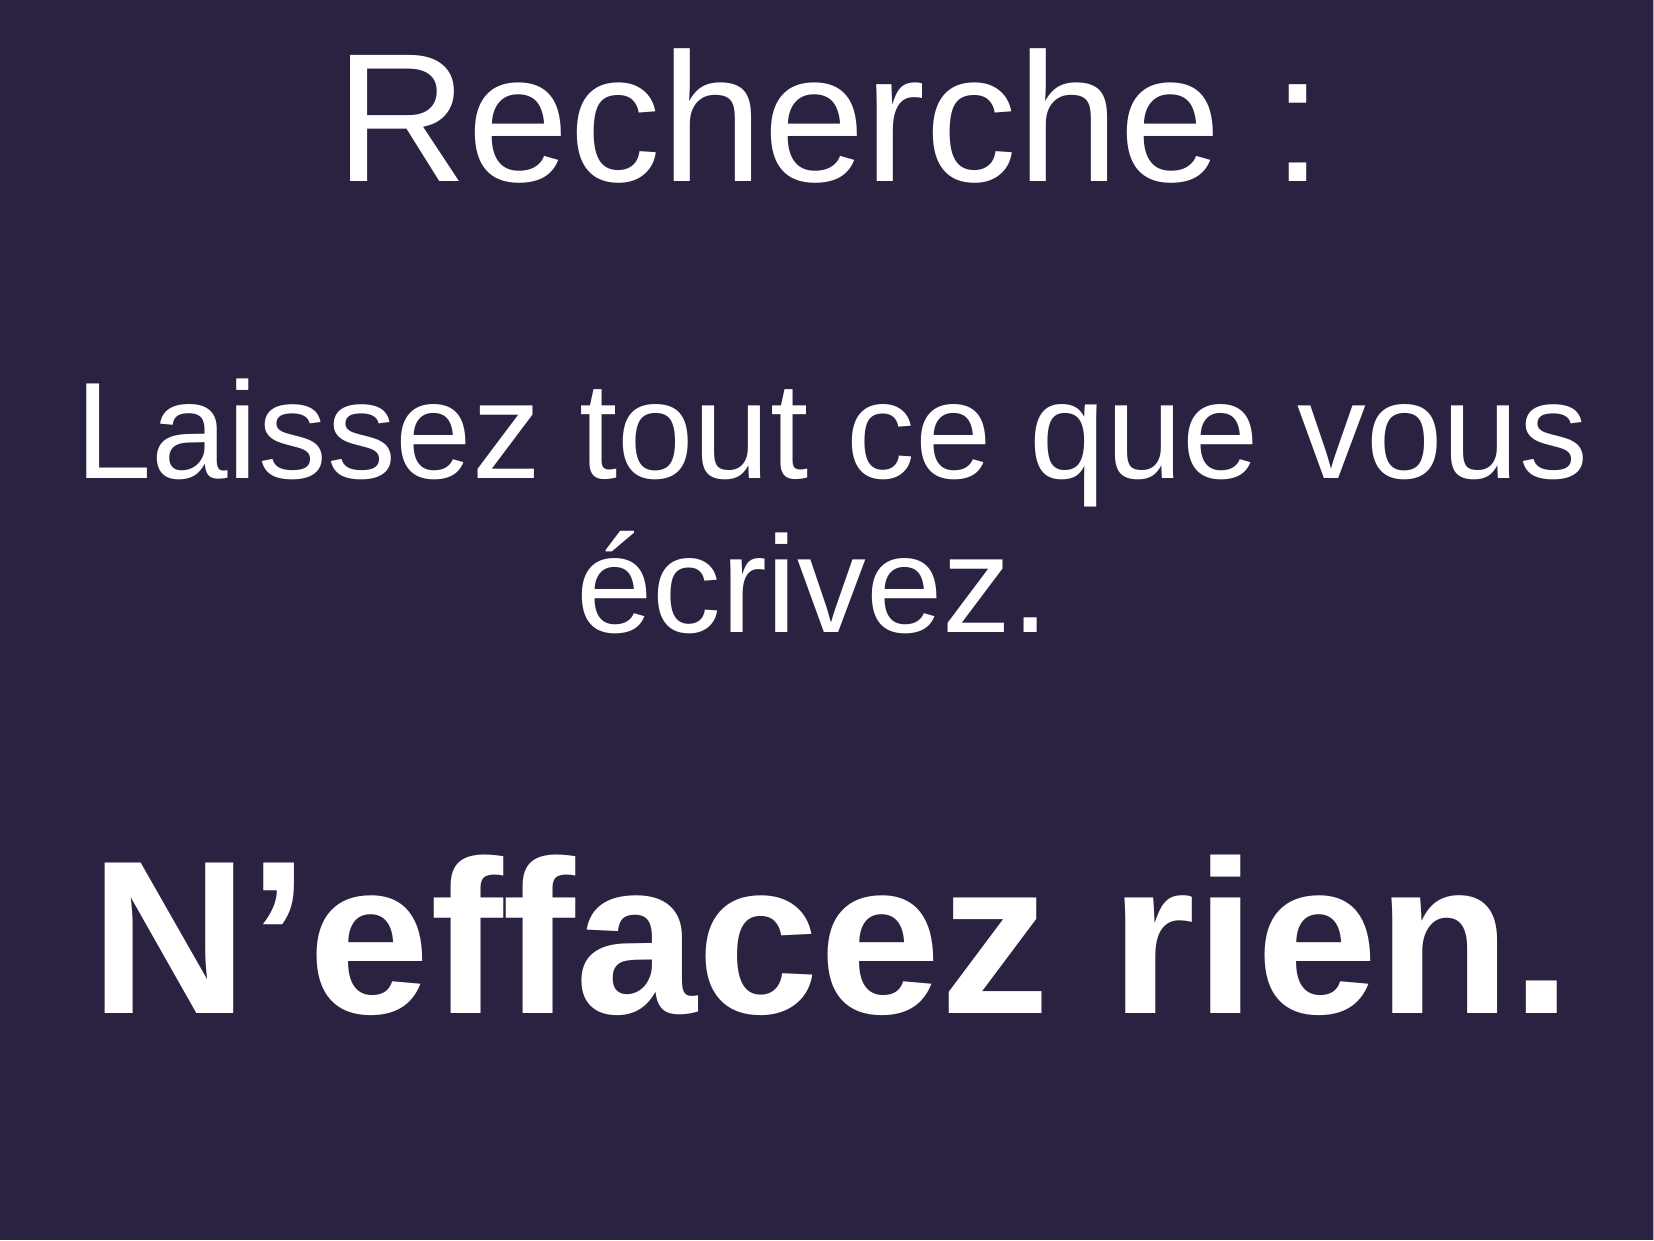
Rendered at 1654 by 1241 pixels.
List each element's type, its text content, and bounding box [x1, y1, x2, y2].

title Recherche : [2, 0, 1654, 355]
title Laissez tout ce que vous écrivez. N’effacez rien. [4, 253, 1654, 1241]
